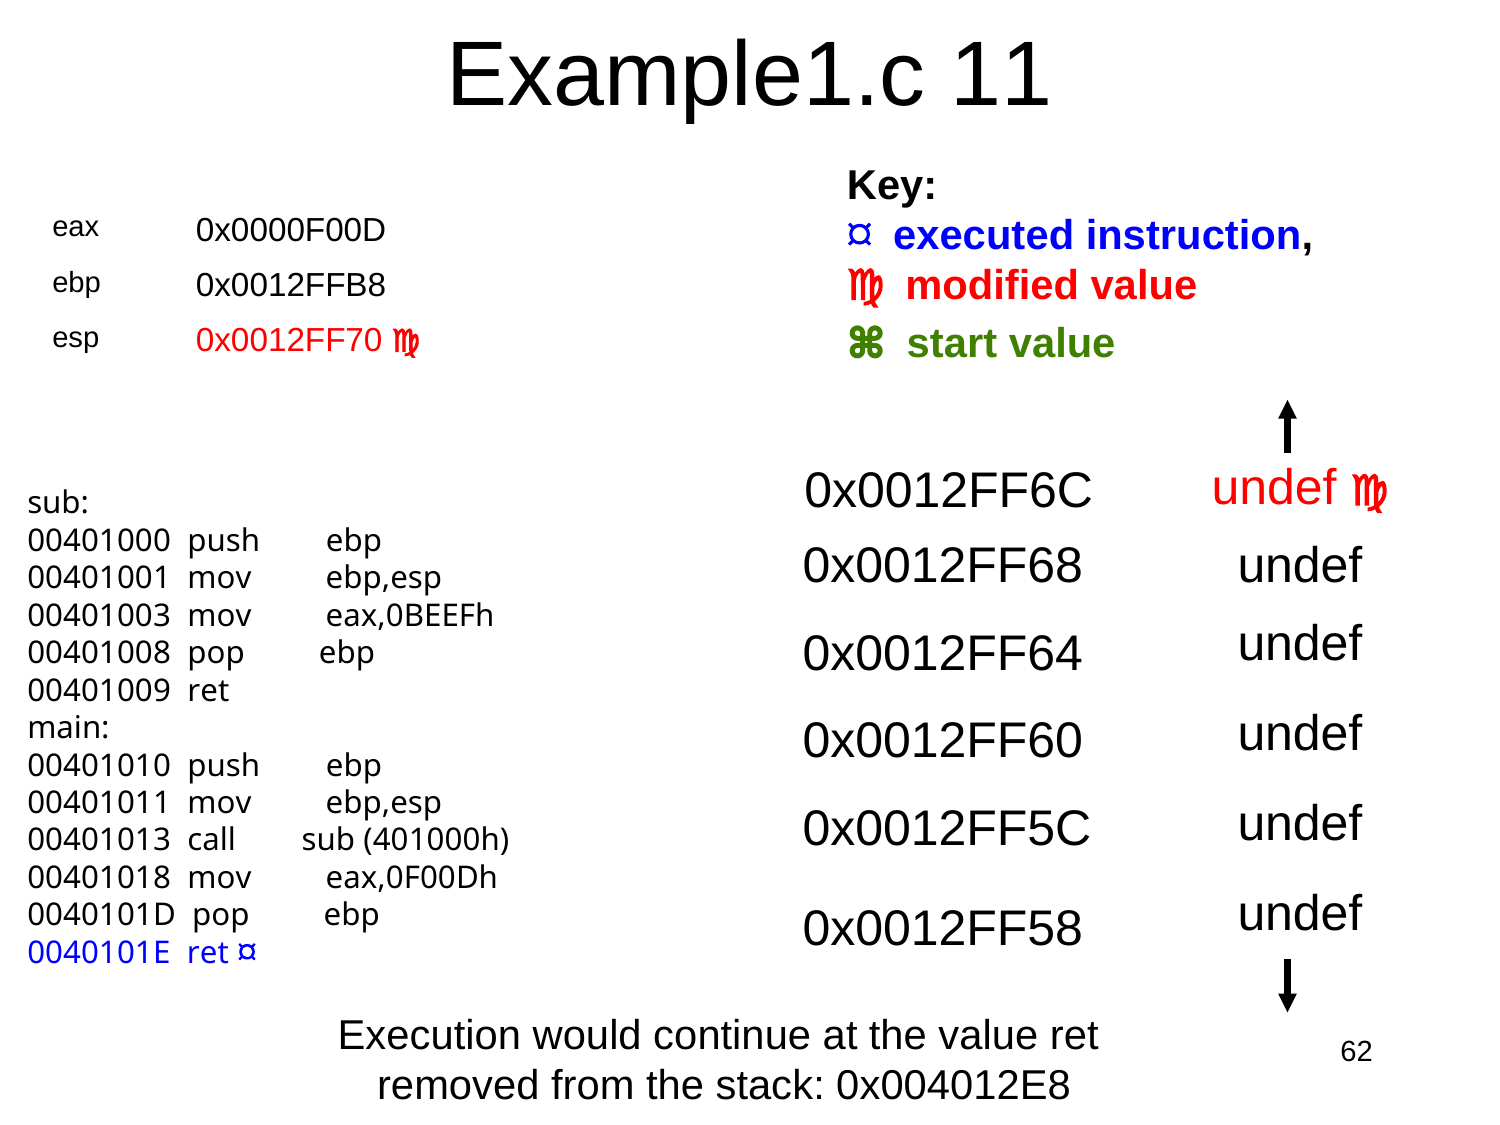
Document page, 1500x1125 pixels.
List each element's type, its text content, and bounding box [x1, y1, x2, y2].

text_box Key: executed instruction, modified value start value [832, 149, 1340, 376]
title Example1.c 11 [112, 0, 1388, 163]
text_box sub: 00401000 push ebp 00401001 mov ebp,esp 00401003 mov eax,0BEEFh 00401008 pop ebp 00401009 ret main: 00401010 push ebp 00401011 mov ebp,esp 00401013 call sub (401000h) 00401018 mov eax,0F00Dh 0040101D pop ebp 0040101E ret  [12, 474, 775, 1101]
table_header eax [38, 200, 181, 255]
table_cell undef [1112, 783, 1487, 872]
text_box 0x0012FF6C [789, 449, 1108, 526]
table_header 0x0000F00D [181, 200, 525, 255]
text_box Execution would continue at the value ret removed from the stack: 0x004012E8 [322, 999, 1126, 1116]
table_cell esp [38, 311, 181, 366]
text_box 0x0012FF60 [787, 699, 1098, 776]
table_header undef  [1112, 447, 1487, 525]
text_box 0x0012FF64 [787, 612, 1098, 688]
text_box 0x0012FF58 [787, 887, 1098, 963]
table_cell 0x0012FF70  [181, 311, 525, 366]
text_box 0x0012FF5C [787, 787, 1107, 863]
table_cell undef [1112, 872, 1487, 962]
text_box 0x0012FF68 [787, 524, 1098, 601]
table_cell undef [1112, 692, 1487, 783]
table_cell ebp [38, 255, 181, 311]
table_header undef [1112, 525, 1487, 603]
text_box <number> [1126, 1025, 1388, 1101]
table_cell undef [1112, 603, 1487, 692]
table_cell 0x0012FFB8 [181, 255, 525, 311]
